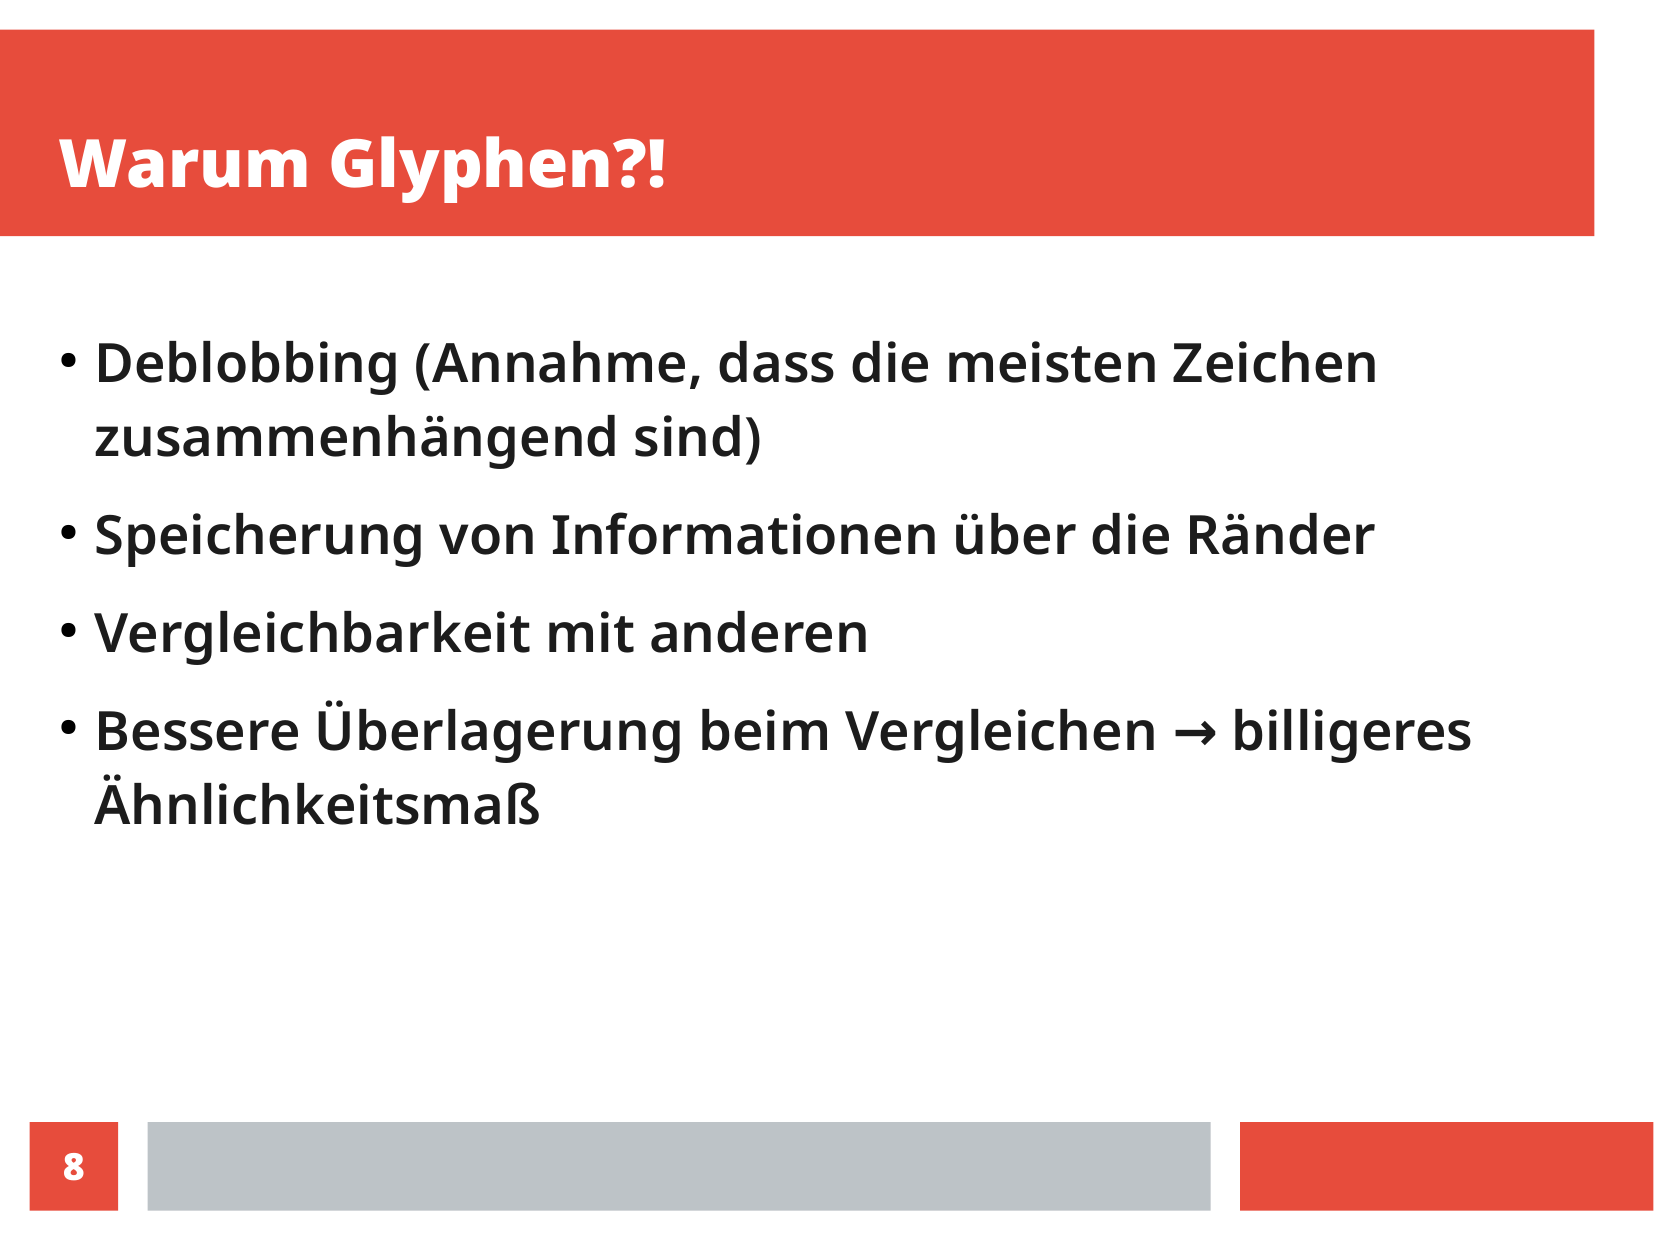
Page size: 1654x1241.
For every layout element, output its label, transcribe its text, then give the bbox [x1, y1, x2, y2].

title Warum Glyphen?! [59, 59, 1595, 207]
list Deblobbing (Annahme, dass die meisten Zeichen zusammenhängend sind) Speicherung von Informationen über die Ränder Vergleichbarkeit mit anderen Bessere Überlagerung beim Vergleichen → billigeres Ähnlichkeitsmaß [59, 324, 1565, 1093]
